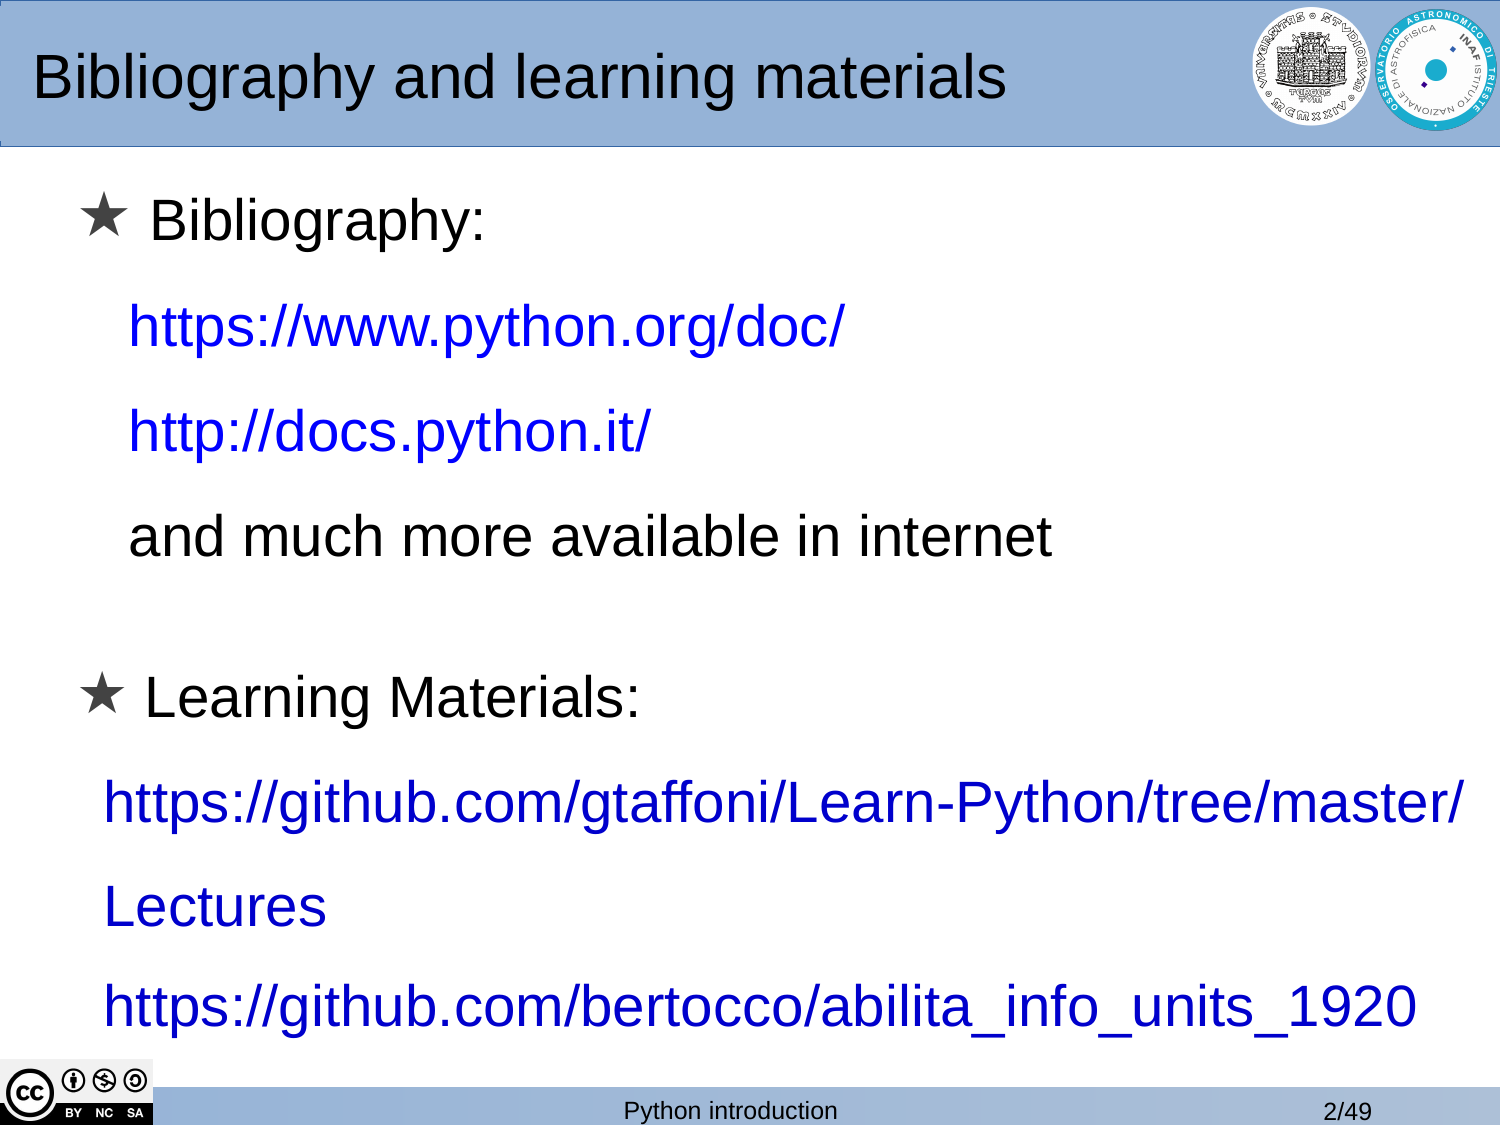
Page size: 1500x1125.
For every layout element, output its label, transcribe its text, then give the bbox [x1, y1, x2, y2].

picture [0, 1059, 153, 1125]
text_box Bibliography and learning materials [0, 5, 1253, 141]
list Bibliography: https://www.python.org/doc/ http://docs.python.it/ and much more available in internet Learning Materials: https://github.com/gtaffoni/Learn-Python/tree/master/Lectures https://github.com/bertocco/abilita_info_units_1920 [18, 132, 1500, 1034]
picture [1253, 0, 1500, 132]
